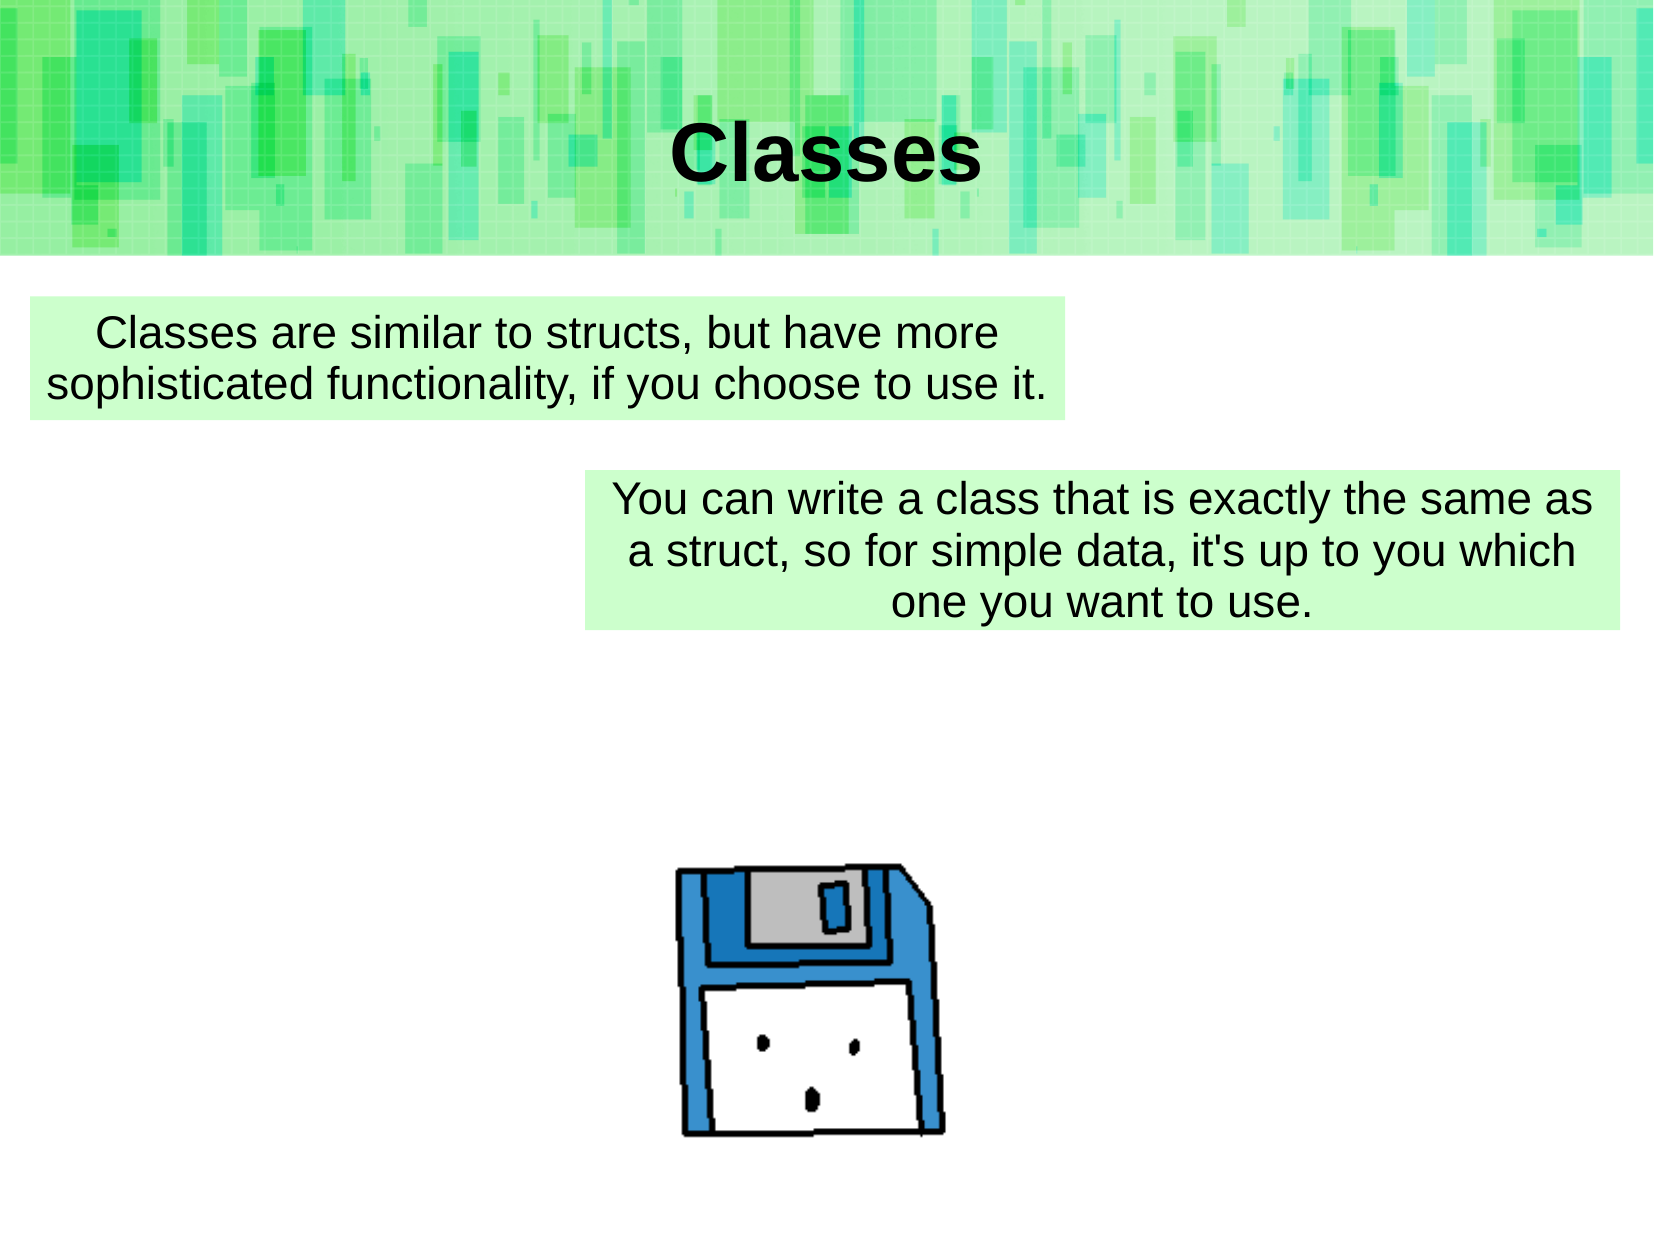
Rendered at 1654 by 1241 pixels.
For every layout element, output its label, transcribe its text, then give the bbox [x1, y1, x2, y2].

text_box Classes are similar to structs, but have more sophisticated functionality, if you choose to use it. [30, 296, 1066, 421]
picture [0, 0, 1654, 1241]
title Classes [82, 49, 1571, 257]
text_box You can write a class that is exactly the same as a struct, so for simple data, it's up to you which one you want to use. [585, 470, 1621, 631]
